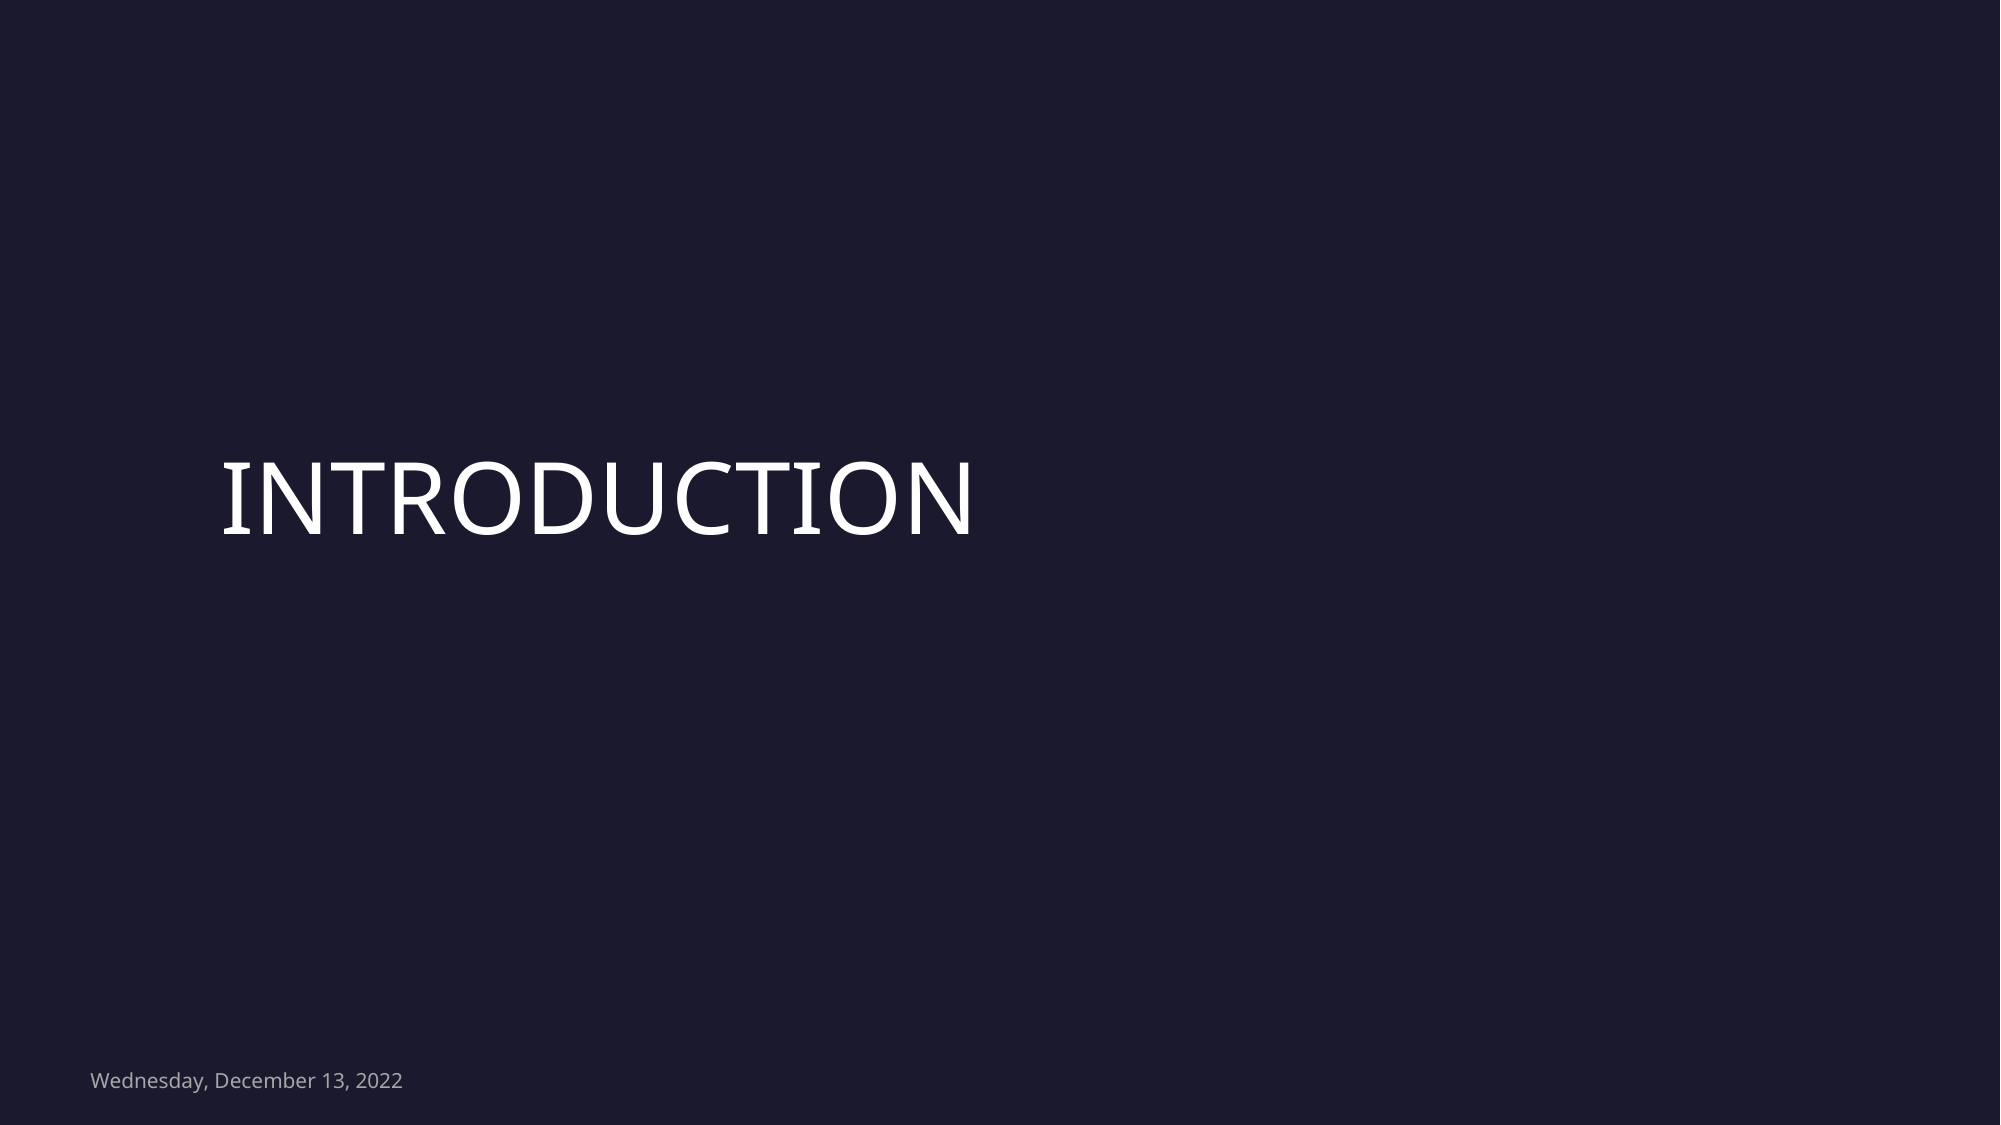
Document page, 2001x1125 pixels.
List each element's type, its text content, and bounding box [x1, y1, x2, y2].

text_box Wednesday, December 13, 2022 [90, 1067, 522, 1093]
text_box INTRODUCTION [205, 440, 1795, 685]
